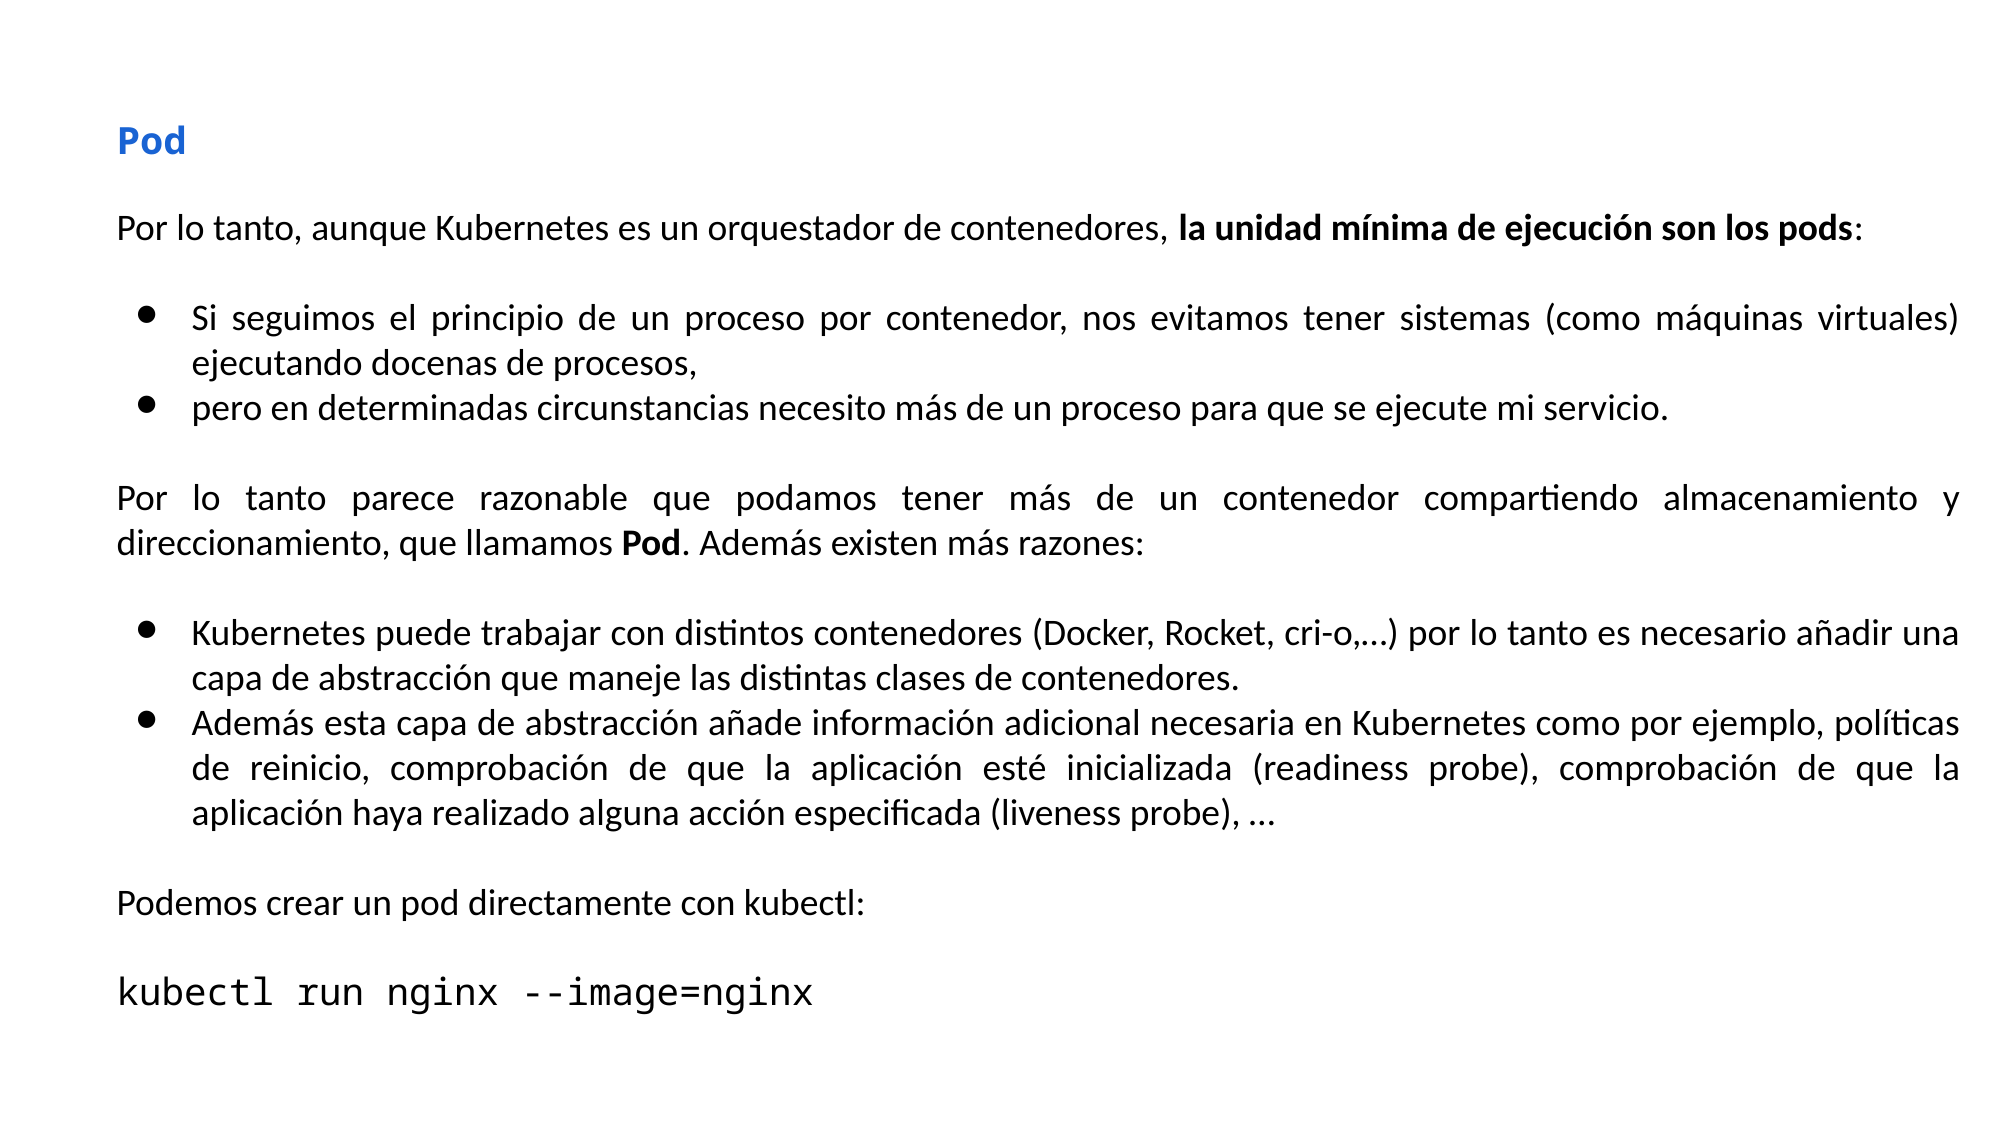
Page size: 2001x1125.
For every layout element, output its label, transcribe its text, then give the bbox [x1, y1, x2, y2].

text_box Pod [101, 110, 437, 170]
text_box Por lo tanto, aunque Kubernetes es un orquestador de contenedores, la unidad mínima de ejecución son los pods: Si seguimos el principio de un proceso por contenedor, nos evitamos tener sistemas (como máquinas virtuales) ejecutando docenas de procesos, pero en determinadas circunstancias necesito más de un proceso para que se ejecute mi servicio. Por lo tanto parece razonable que podamos tener más de un contenedor compartiendo almacenamiento y direccionamiento, que llamamos Pod. Además existen más razones: Kubernetes puede trabajar con distintos contenedores (Docker, Rocket, cri-o,…) por lo tanto es necesario añadir una capa de abstracción que maneje las distintas clases de contenedores. Además esta capa de abstracción añade información adicional necesaria en Kubernetes como por ejemplo, políticas de reinicio, comprobación de que la aplicación esté inicializada (readiness probe), comprobación de que la aplicación haya realizado alguna acción especificada (liveness probe), … Podemos crear un pod directamente con kubectl: kubectl run nginx --image=nginx [101, 195, 1977, 408]
